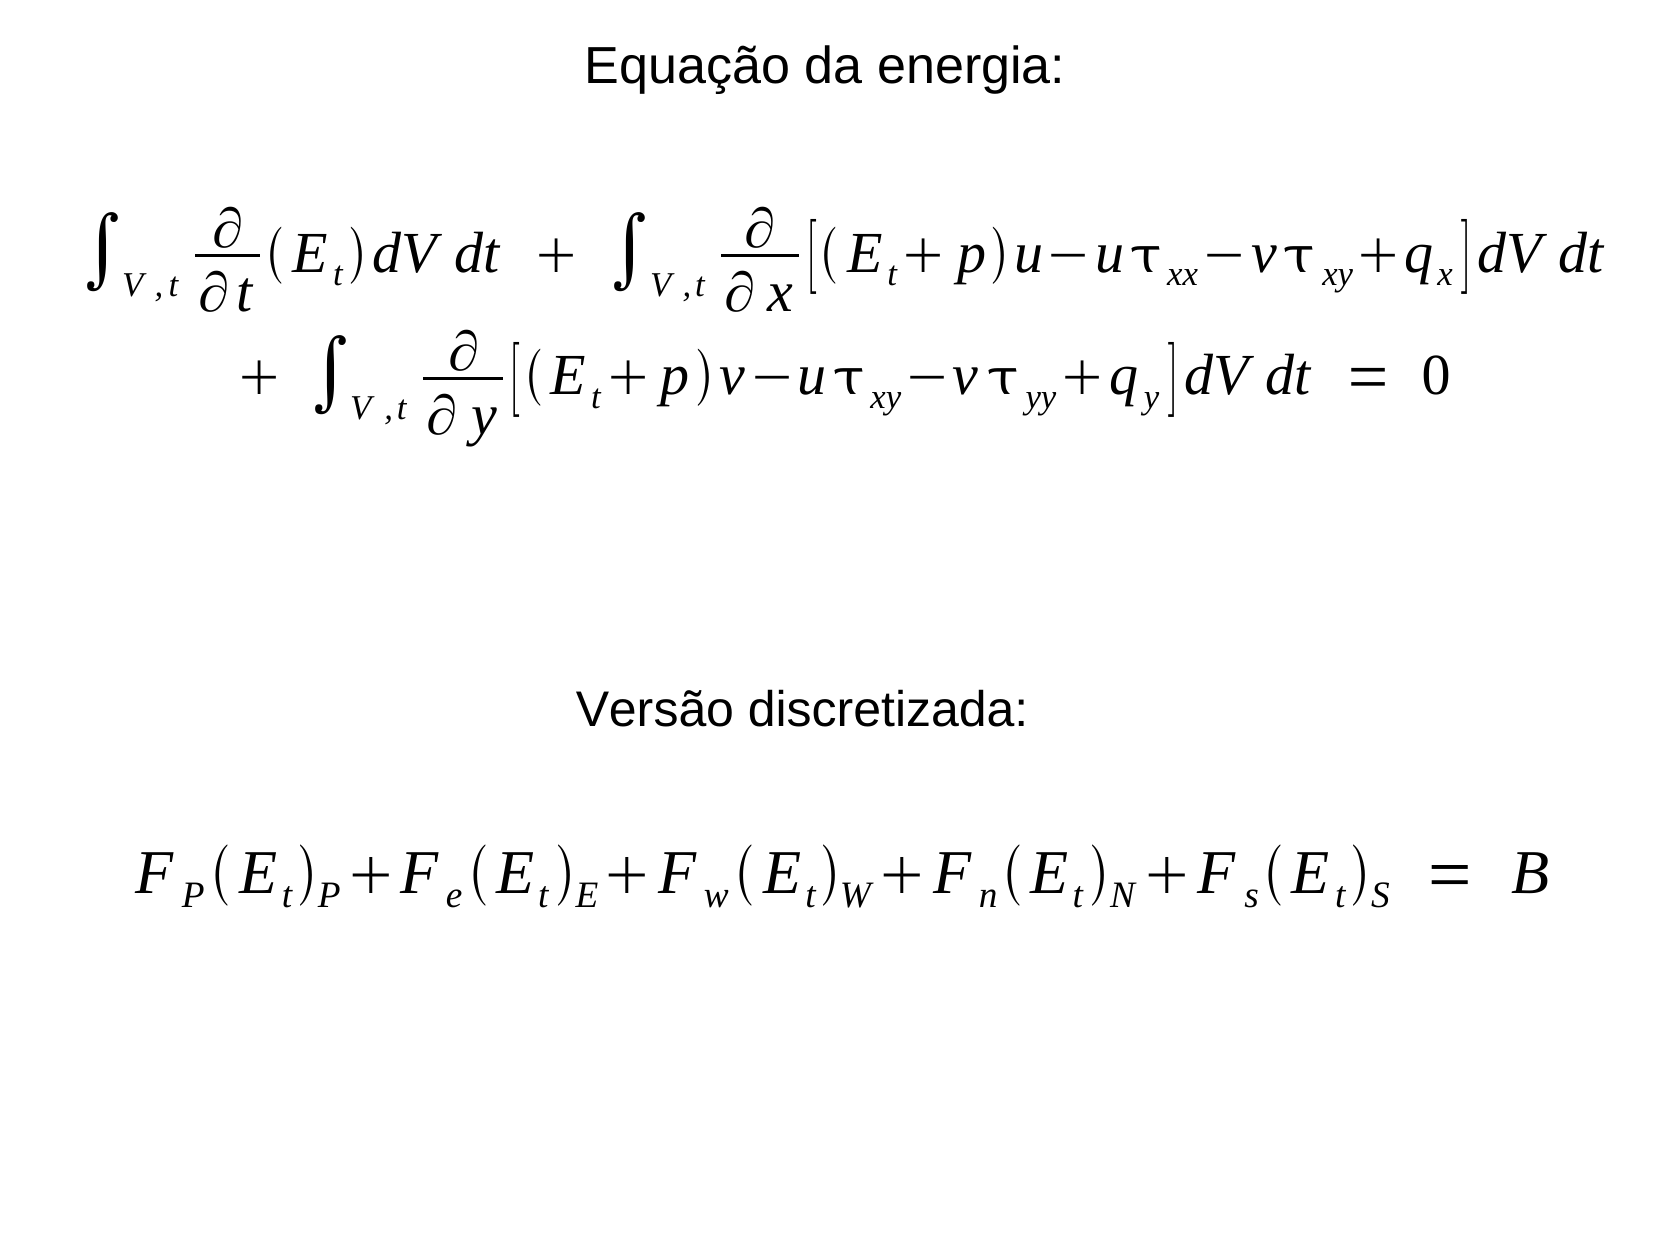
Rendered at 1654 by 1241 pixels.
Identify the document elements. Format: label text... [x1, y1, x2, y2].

text_box Versão discretizada: [561, 673, 1035, 745]
text_box Equação da energia: [569, 29, 1069, 103]
chart [124, 837, 1555, 916]
chart [72, 204, 1611, 447]
